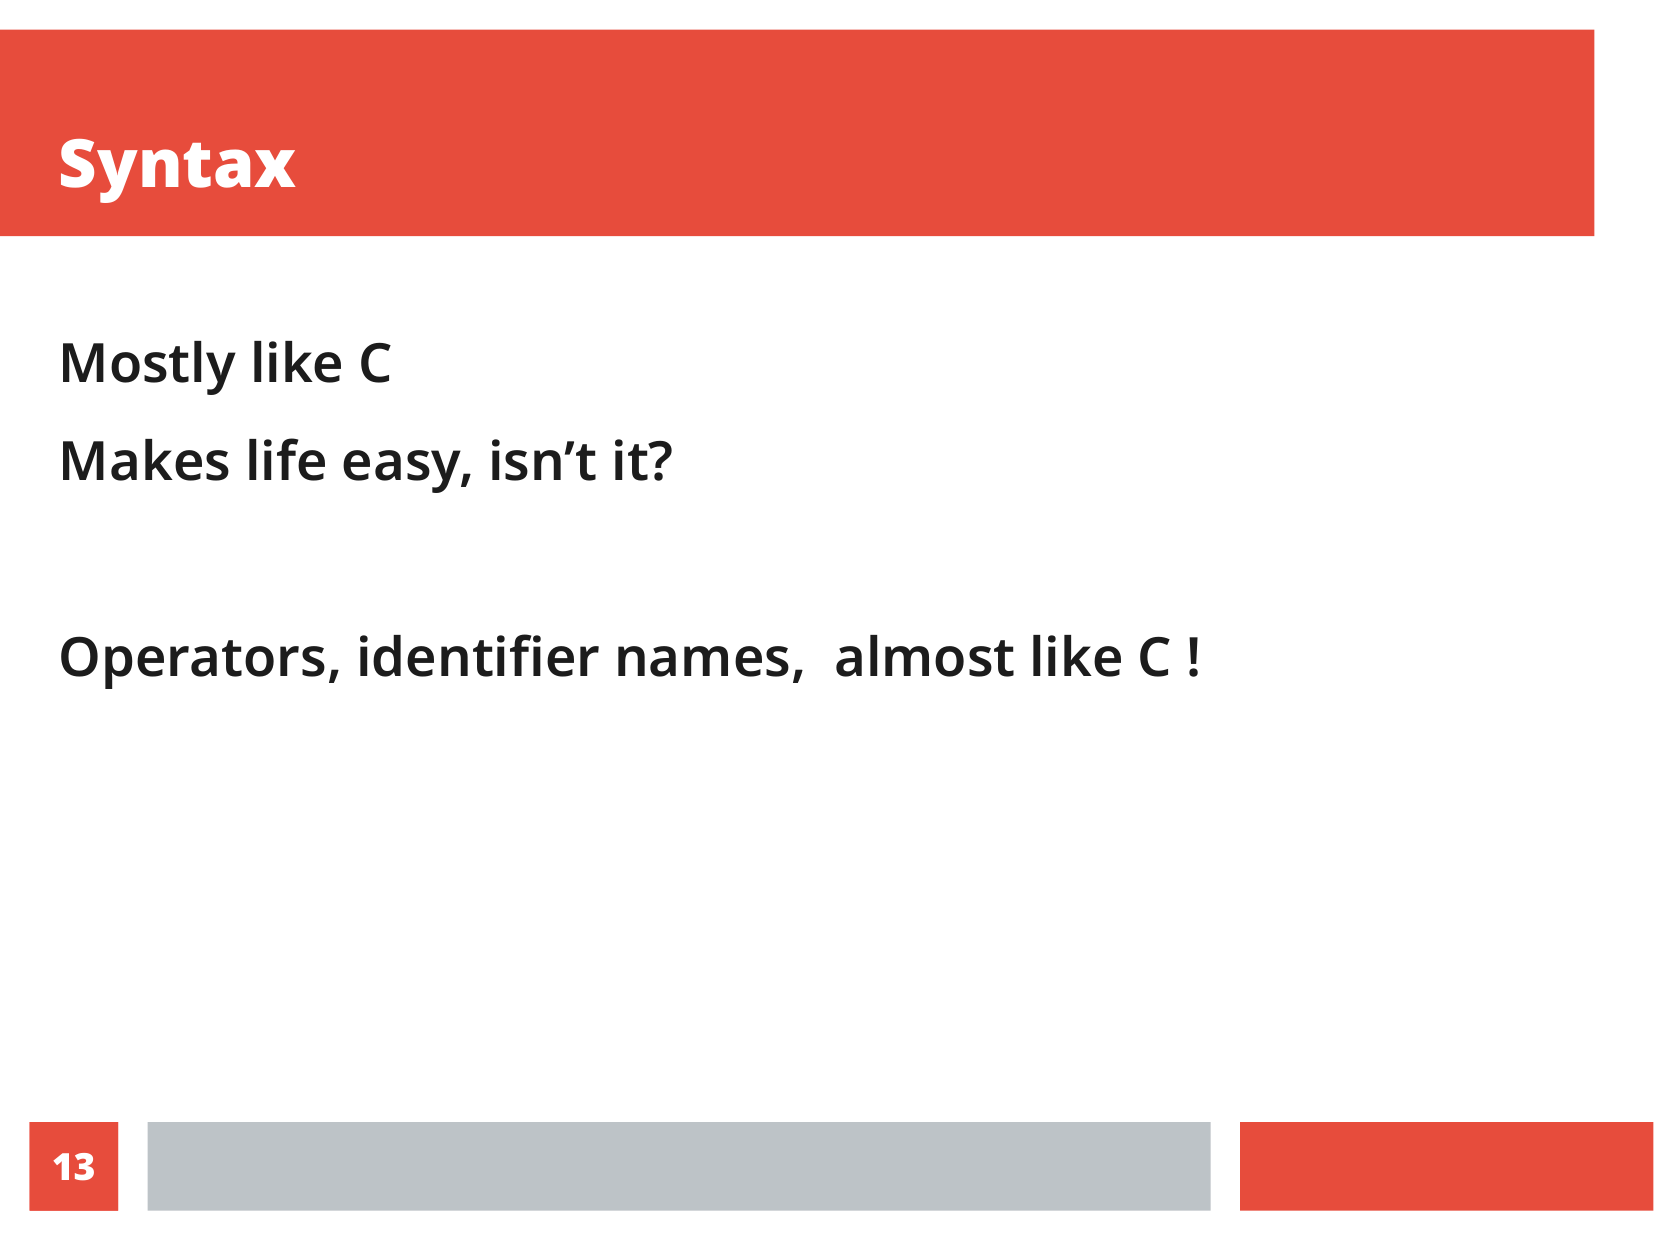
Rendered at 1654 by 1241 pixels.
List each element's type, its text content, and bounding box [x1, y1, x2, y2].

title Syntax [59, 59, 1595, 207]
list Mostly like C Makes life easy, isn’t it? Operators, identifier names, almost like C ! [59, 324, 1565, 1093]
